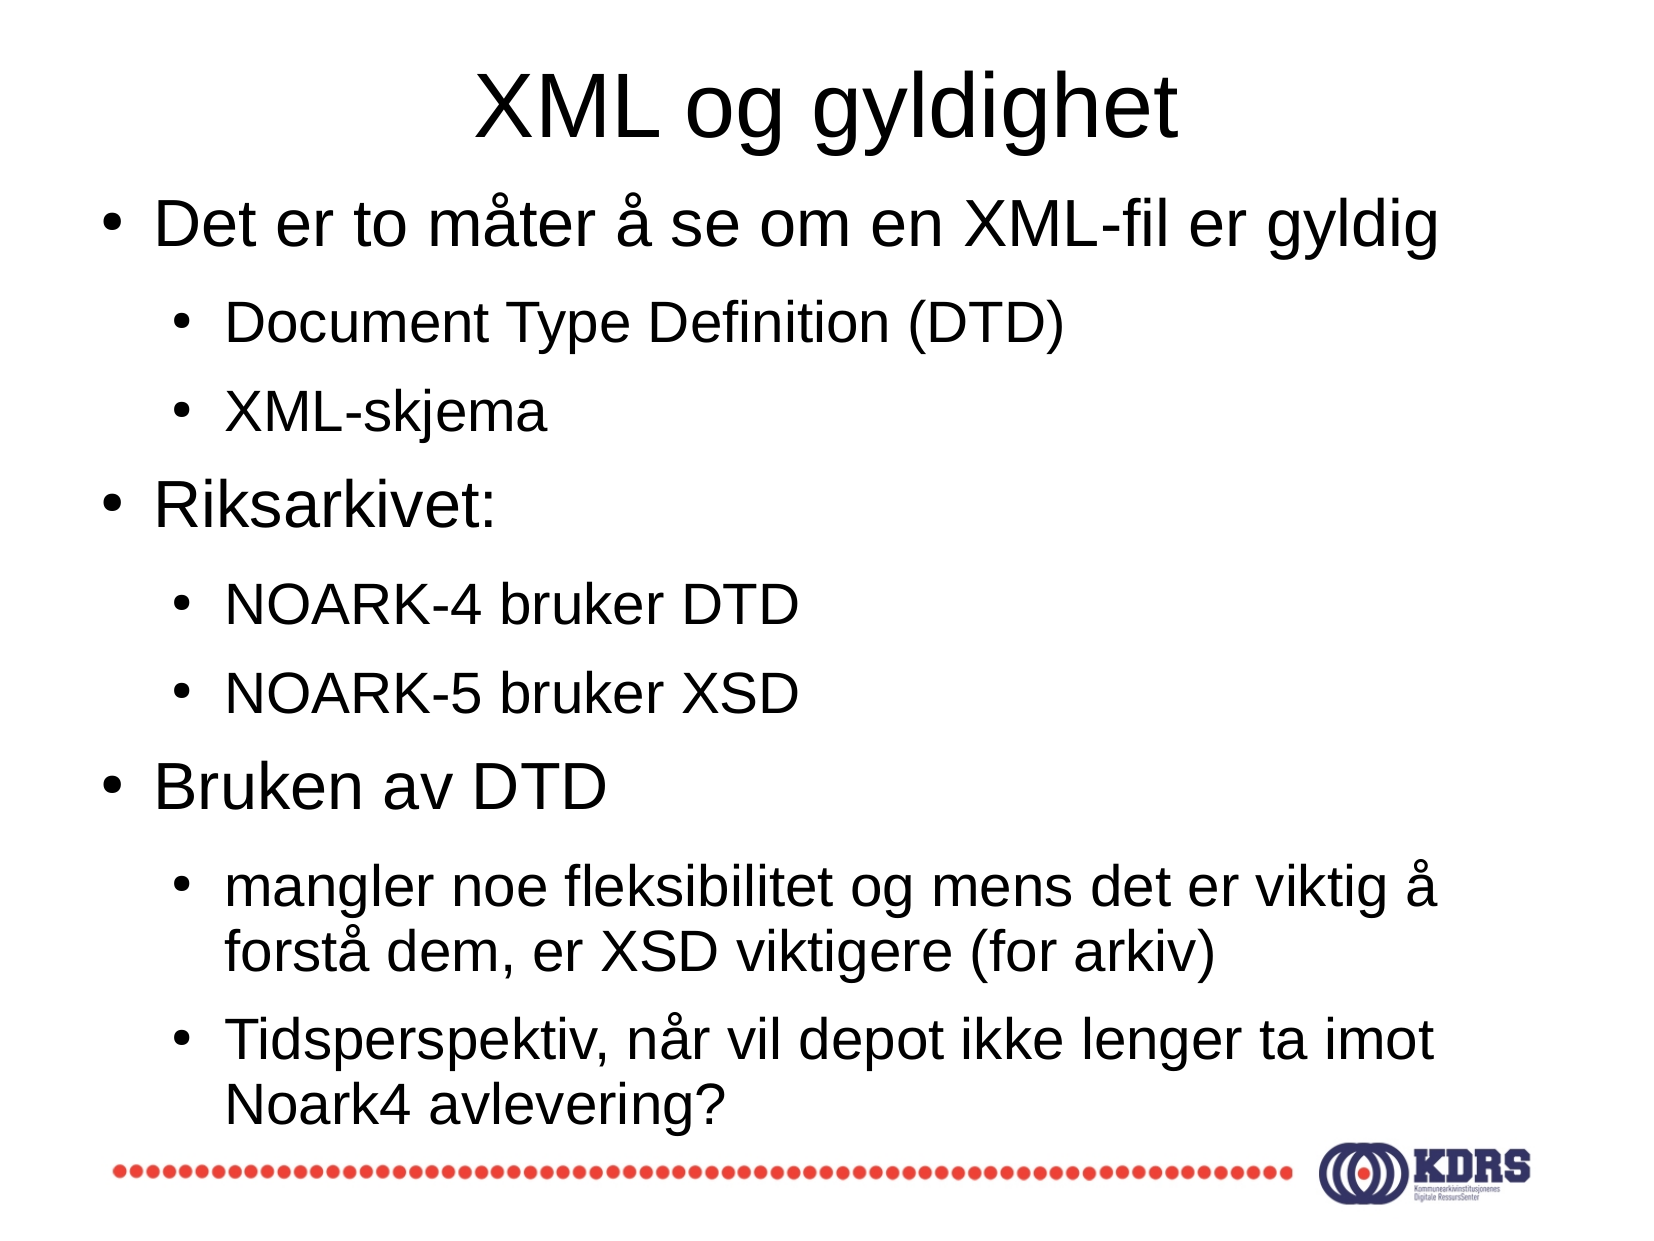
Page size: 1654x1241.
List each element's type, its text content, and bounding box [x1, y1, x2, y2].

picture [85, 1137, 1557, 1219]
list Det er to måter å se om en XML-fil er gyldig Document Type Definition (DTD) XML-skjema Riksarkivet: NOARK-4 bruker DTD NOARK-5 bruker XSD Bruken av DTD mangler noe fleksibilitet og mens det er viktig å forstå dem, er XSD viktigere (for arkiv) Tidsperspektiv, når vil depot ikke lenger ta imot Noark4 avlevering? [82, 185, 1571, 1137]
title XML og gyldighet [82, 49, 1571, 162]
